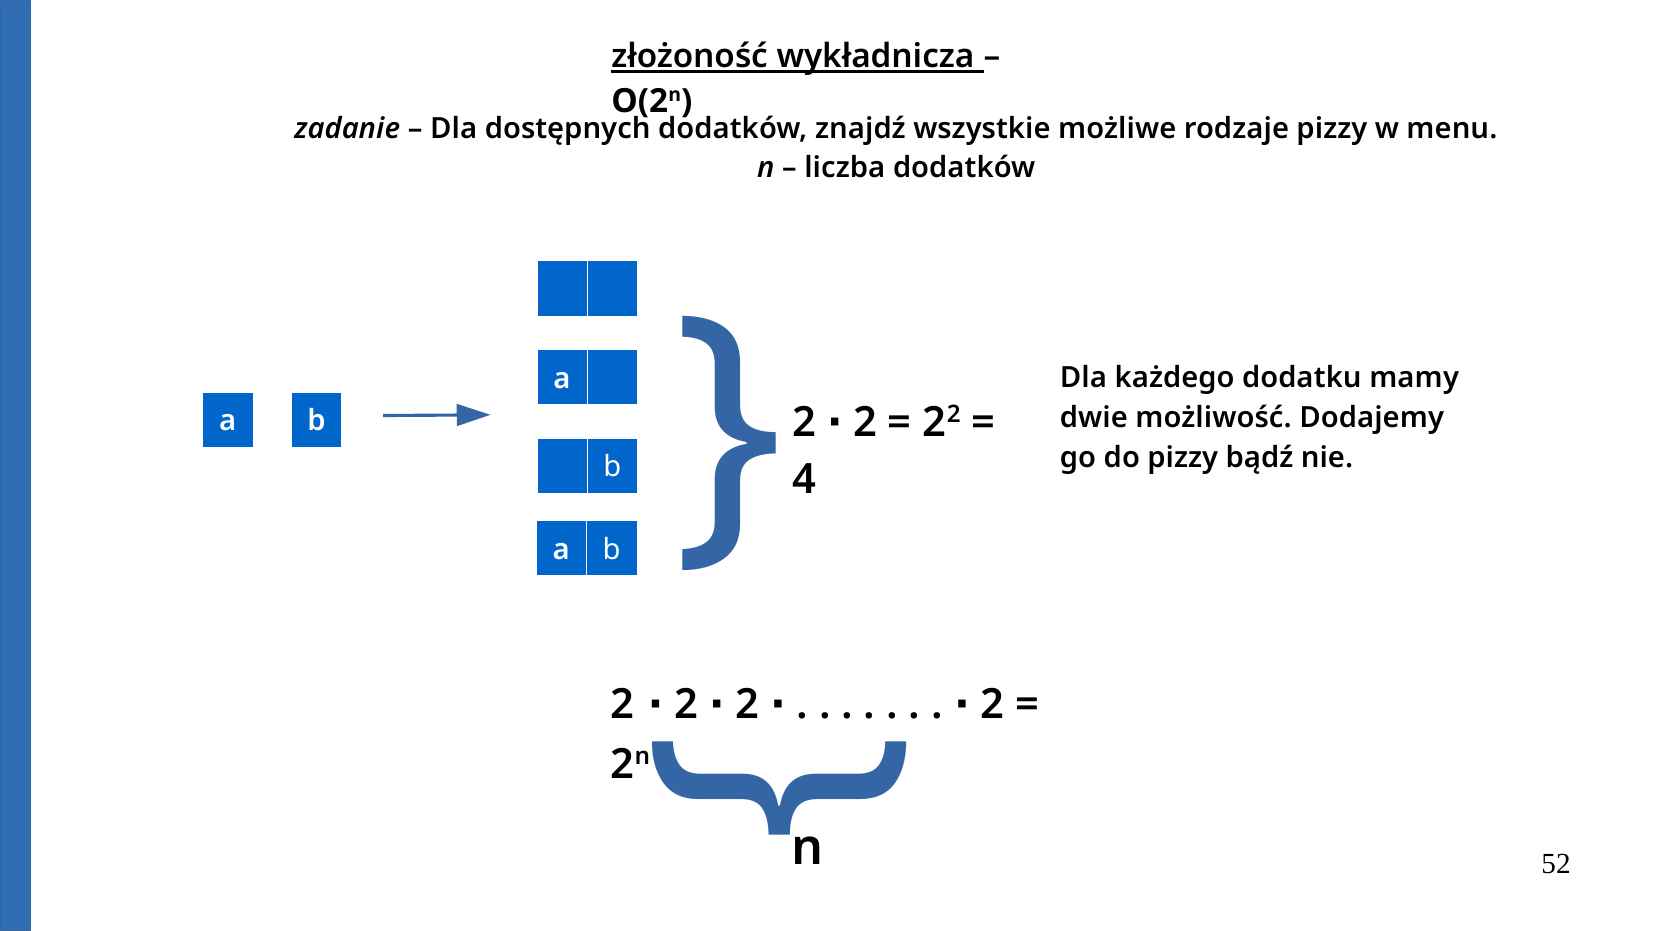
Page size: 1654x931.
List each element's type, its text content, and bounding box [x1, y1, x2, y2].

text_box n [777, 803, 842, 882]
text_box zadanie – Dla dostępnych dodatków, znajdź wszystkie możliwe rodzaje pizzy w menu. n – liczba dodatków [279, 99, 1380, 225]
table_header a [538, 350, 587, 404]
text_box [0, 0, 31, 931]
text_box złożoność wykładnicza – O(2n) [596, 24, 1057, 90]
table_header [588, 350, 637, 404]
table_header a [203, 393, 253, 447]
table_header a [537, 521, 586, 575]
table_header [588, 261, 637, 316]
text_box Dla każdego dodatku mamy dwie możliwość. Dodajemy go do pizzy bądź nie. [1045, 348, 1500, 474]
text_box } [635, 717, 1018, 782]
table_header b [292, 393, 341, 447]
table_header [538, 439, 587, 493]
table_header [538, 261, 587, 316]
text_box } [658, 205, 723, 587]
table_header b [588, 439, 637, 493]
text_box 2 ⋅ 2 = 22 = 4 [777, 384, 1017, 452]
text_box 2 ⋅ 2 ⋅ 2 ⋅ . . . . . . . ⋅ 2 = 2n [595, 658, 1058, 736]
table_header b [587, 521, 637, 575]
